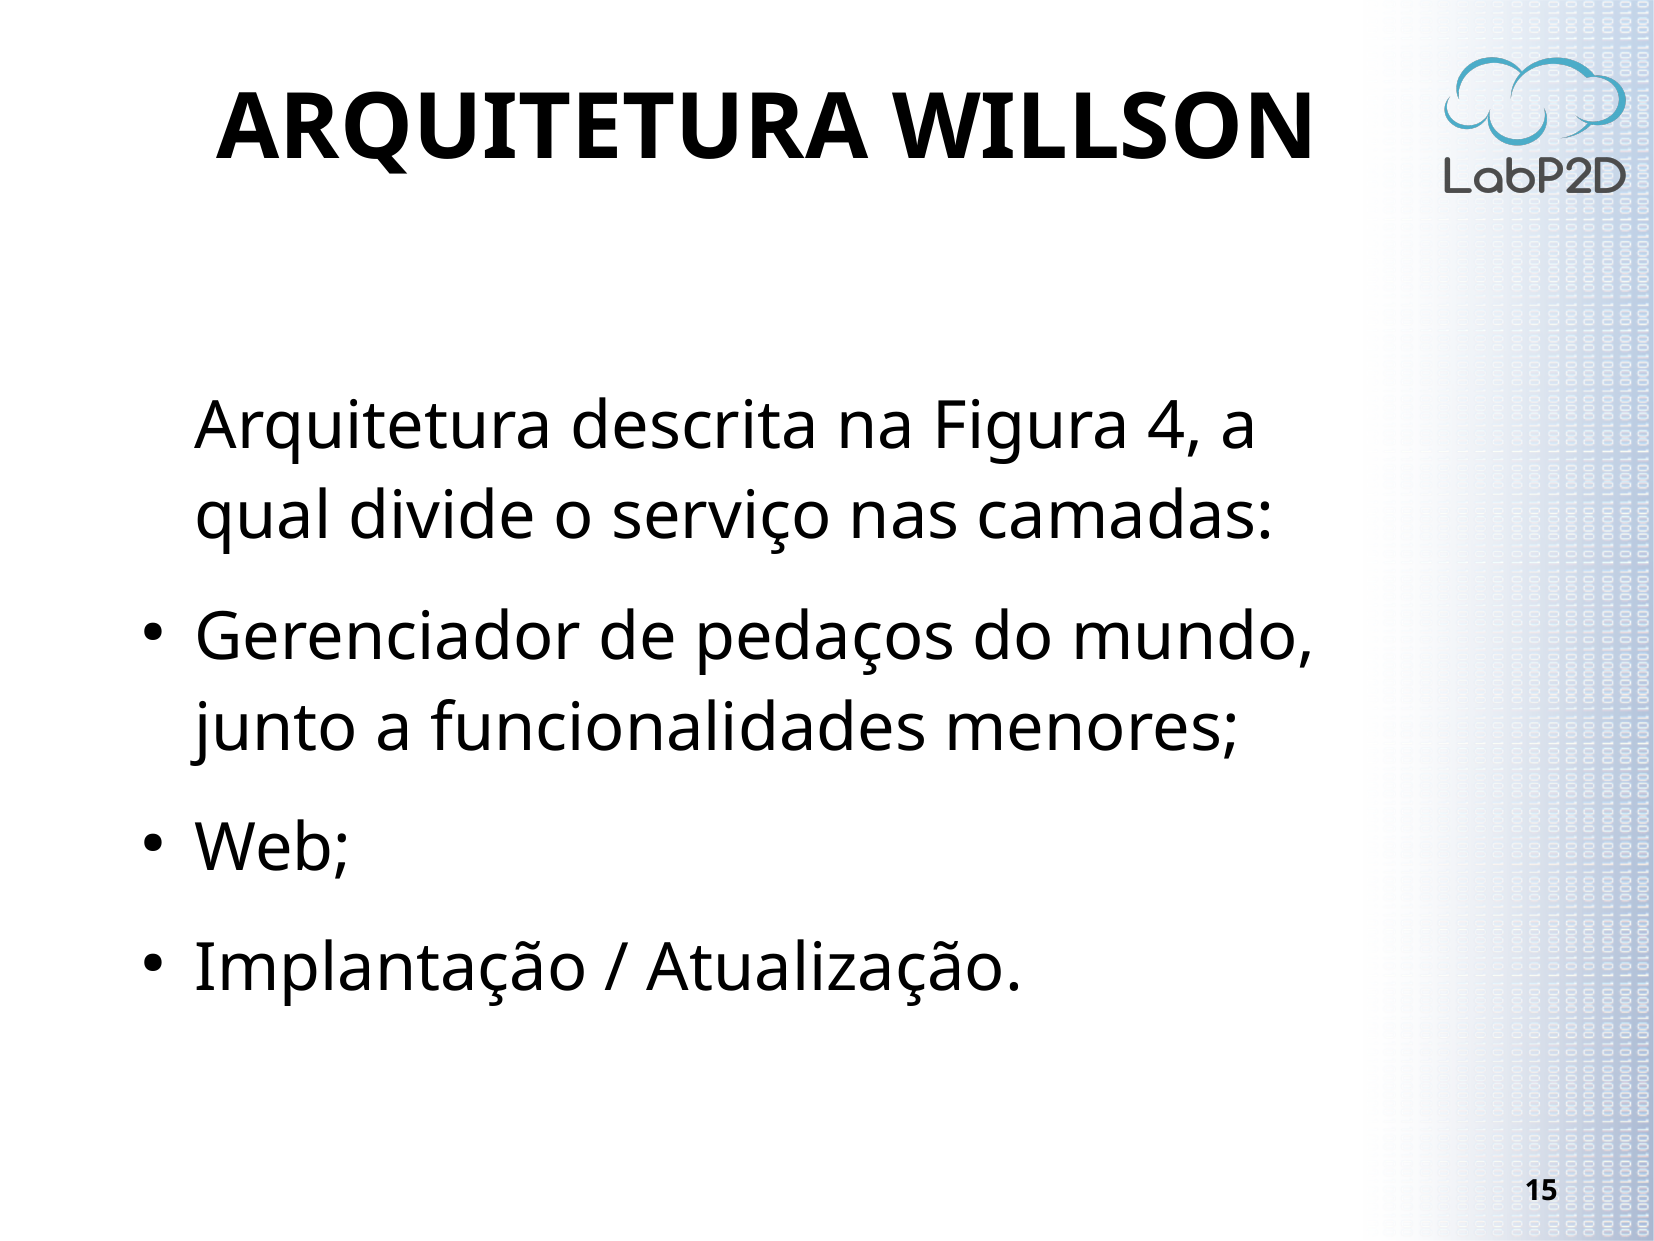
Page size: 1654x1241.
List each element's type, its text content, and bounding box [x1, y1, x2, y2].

picture [1360, 1, 1654, 1240]
list Arquitetura descrita na Figura 4, a qual divide o serviço nas camadas: Gerenciador de pedaços do mundo, junto a funcionalidades menores; Web; Implantação / Atualização. [123, 271, 1406, 1116]
title ARQUITETURA WILLSON [82, 19, 1453, 227]
